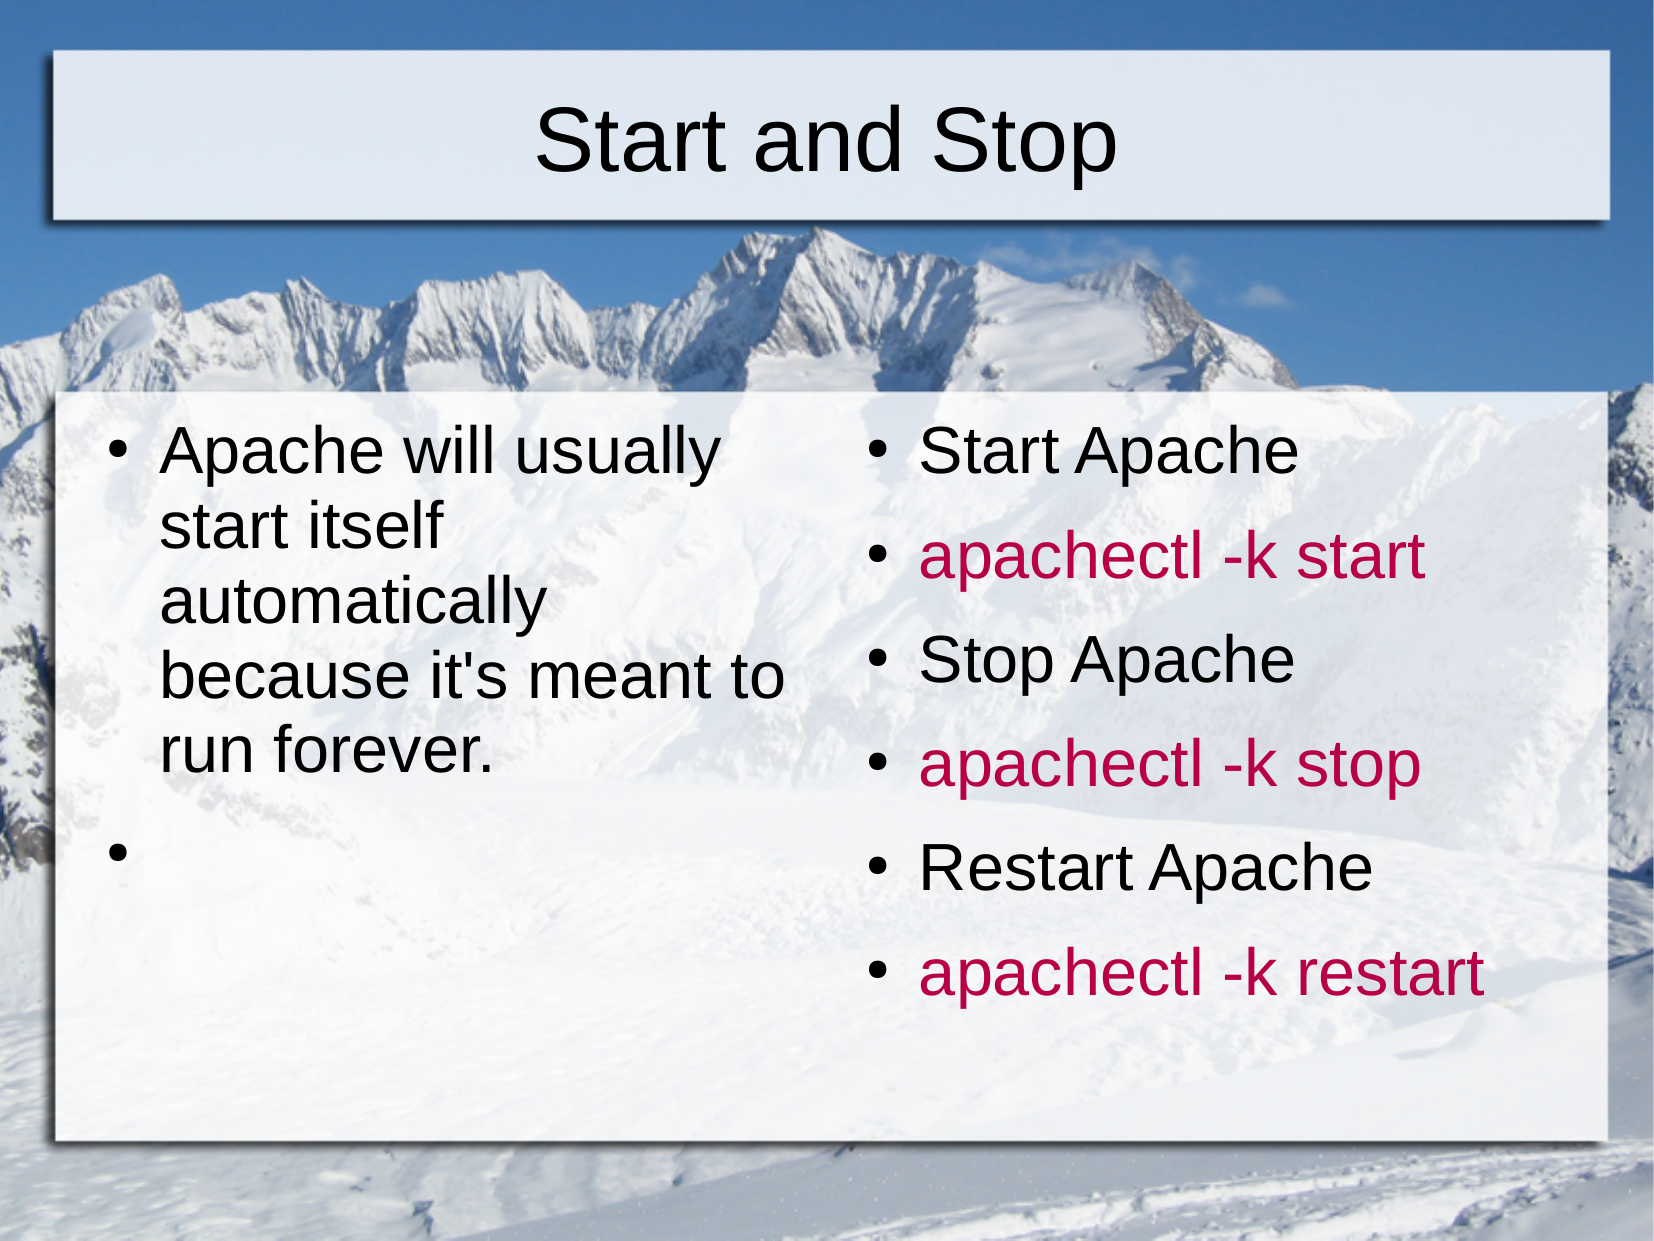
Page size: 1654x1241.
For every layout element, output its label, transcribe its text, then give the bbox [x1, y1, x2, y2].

title Start and Stop [59, 61, 1595, 219]
list Start Apache apachectl -k start Stop Apache apachectl -k stop Restart Apache apachectl -k restart [848, 413, 1572, 1232]
list Apache will usually start itself automatically because it's meant to run forever. [88, 413, 812, 1232]
picture [0, 0, 1654, 1241]
